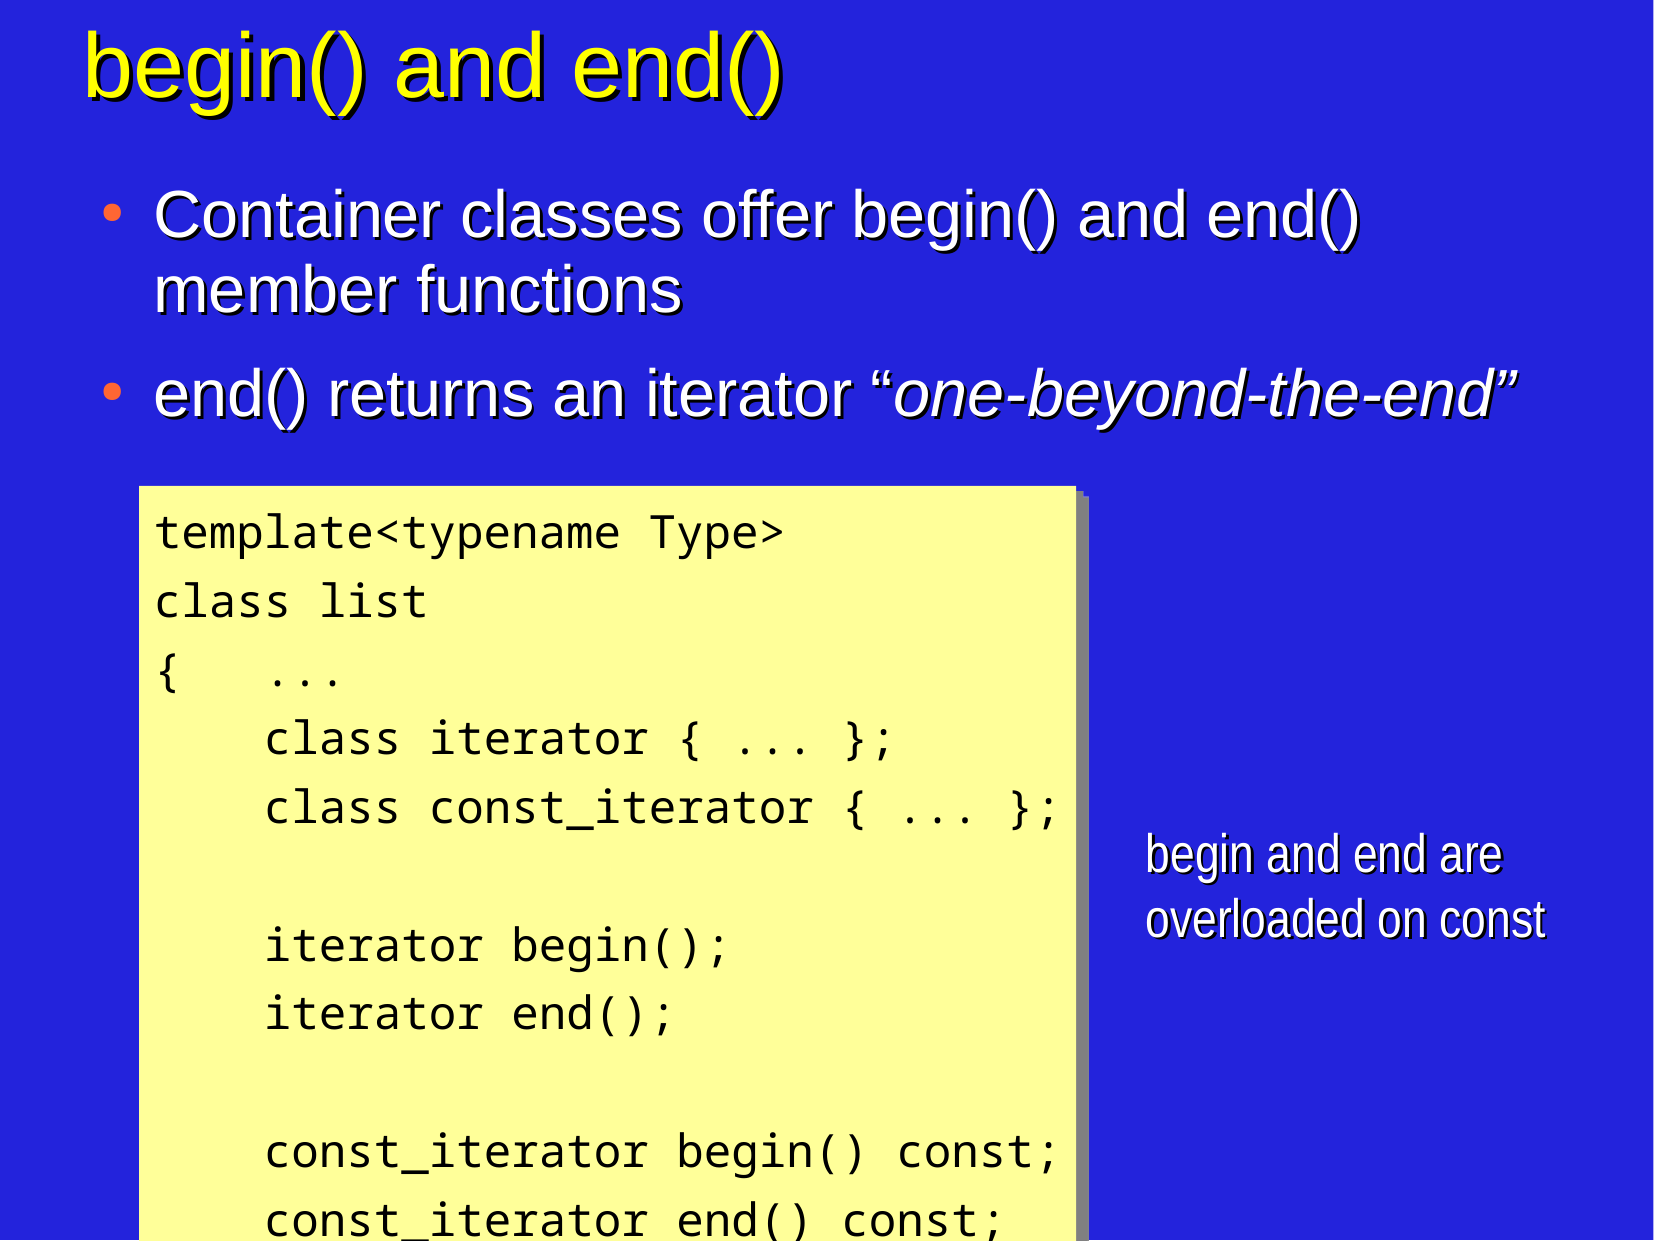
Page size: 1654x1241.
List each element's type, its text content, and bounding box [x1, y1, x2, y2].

text_box template<typename Type> class list { ... class iterator { ... }; class const_iterator { ... }; iterator begin(); iterator end(); const_iterator begin() const; const_iterator end() const; ... }; [139, 485, 1077, 1241]
title begin() and end() [82, 2, 1571, 130]
list Container classes offer begin() and end() member functions end() returns an iterator “one-beyond-the-end” [82, 177, 1571, 1182]
text_box begin and end are overloaded on const [1130, 810, 1605, 956]
